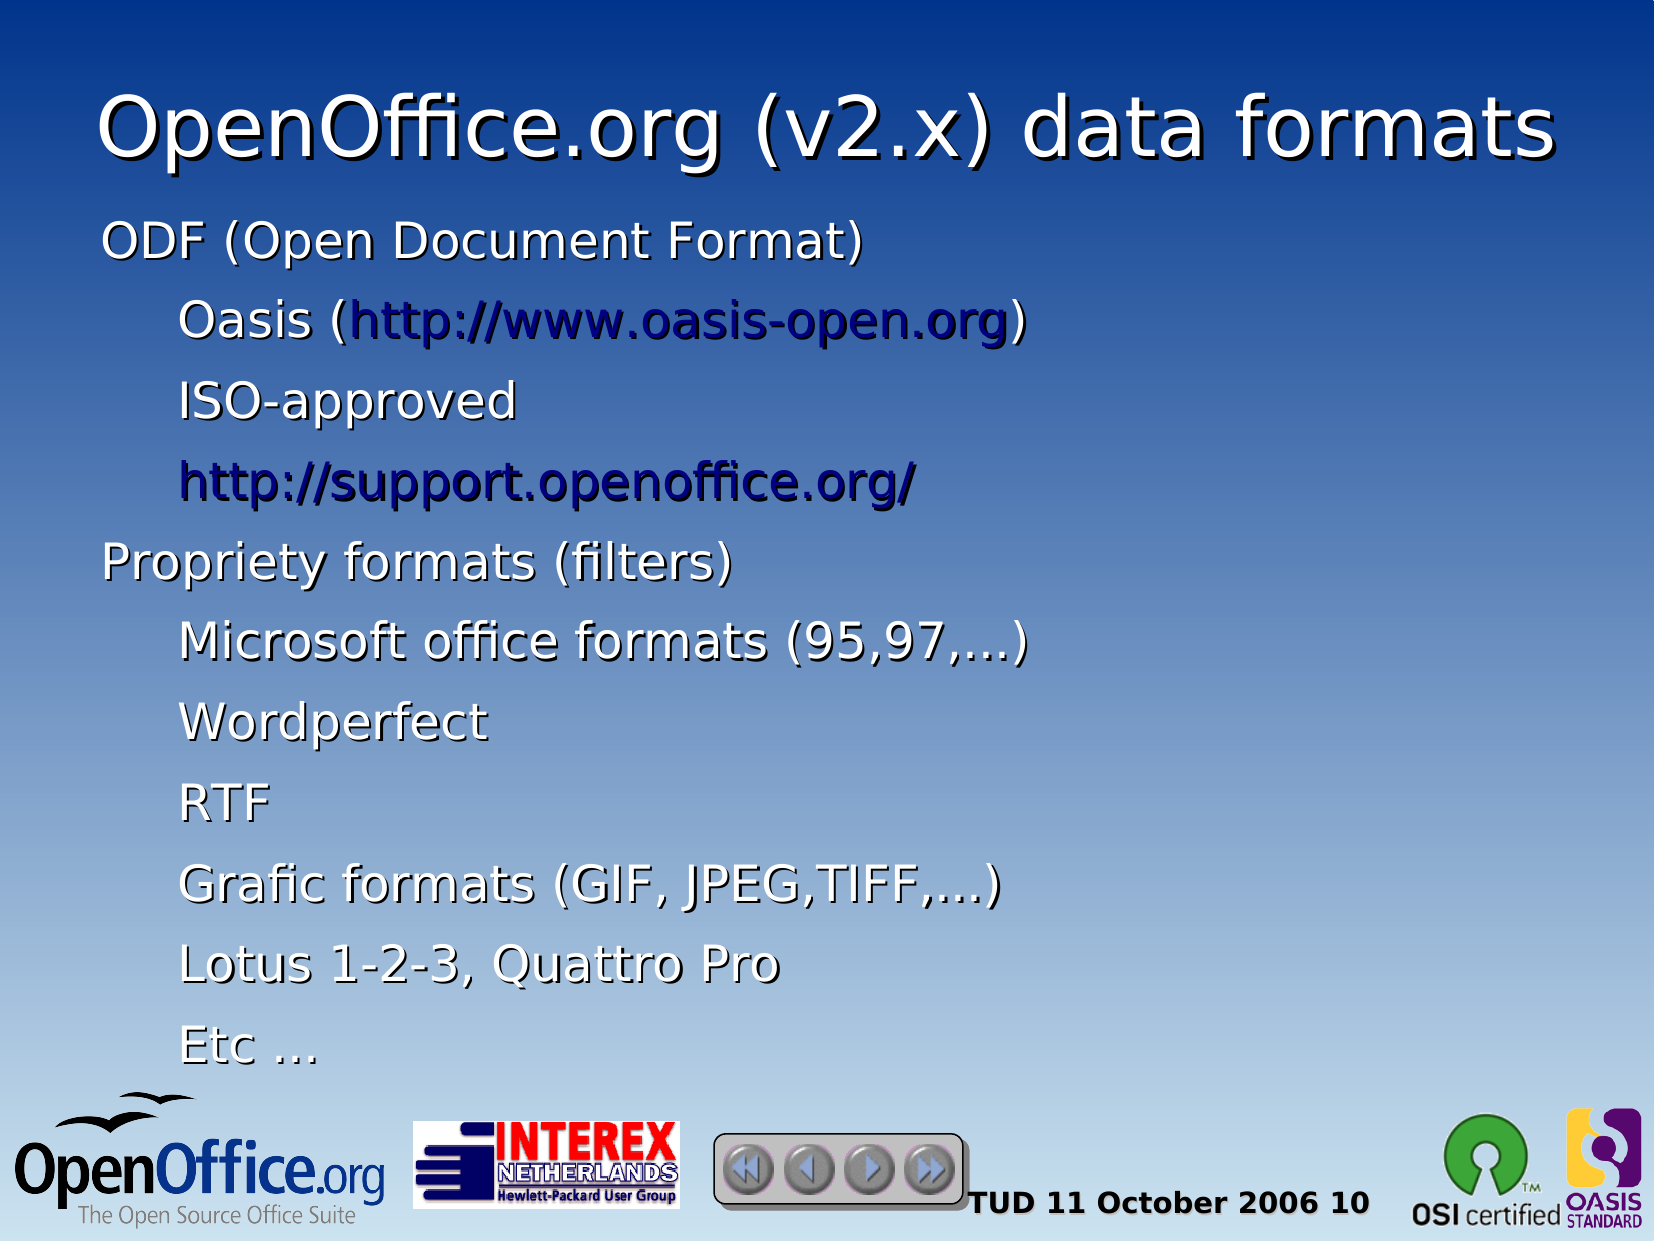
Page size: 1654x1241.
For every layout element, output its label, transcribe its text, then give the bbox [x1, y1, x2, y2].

picture [413, 1121, 680, 1209]
picture [904, 1144, 955, 1195]
title OpenOffice.org (v2.x) data formats [82, 49, 1571, 207]
text_box [714, 1133, 963, 1204]
list ODF (Open Document Format) Oasis (http://www.oasis-open.org) ISO-approved http://support.openoffice.org/ Propriety formats (filters) Microsoft office formats (95,97,...) Wordperfect RTF Grafic formats (GIF, JPEG,TIFF,...) Lotus 1-2-3, Quattro Pro Etc ... [82, 212, 1571, 1076]
text_box TUD 11 October 2006 32 [974, 1181, 1500, 1241]
picture [723, 1144, 774, 1195]
picture [1405, 1102, 1654, 1238]
picture [784, 1144, 835, 1195]
picture [15, 1092, 384, 1229]
picture [844, 1144, 895, 1195]
